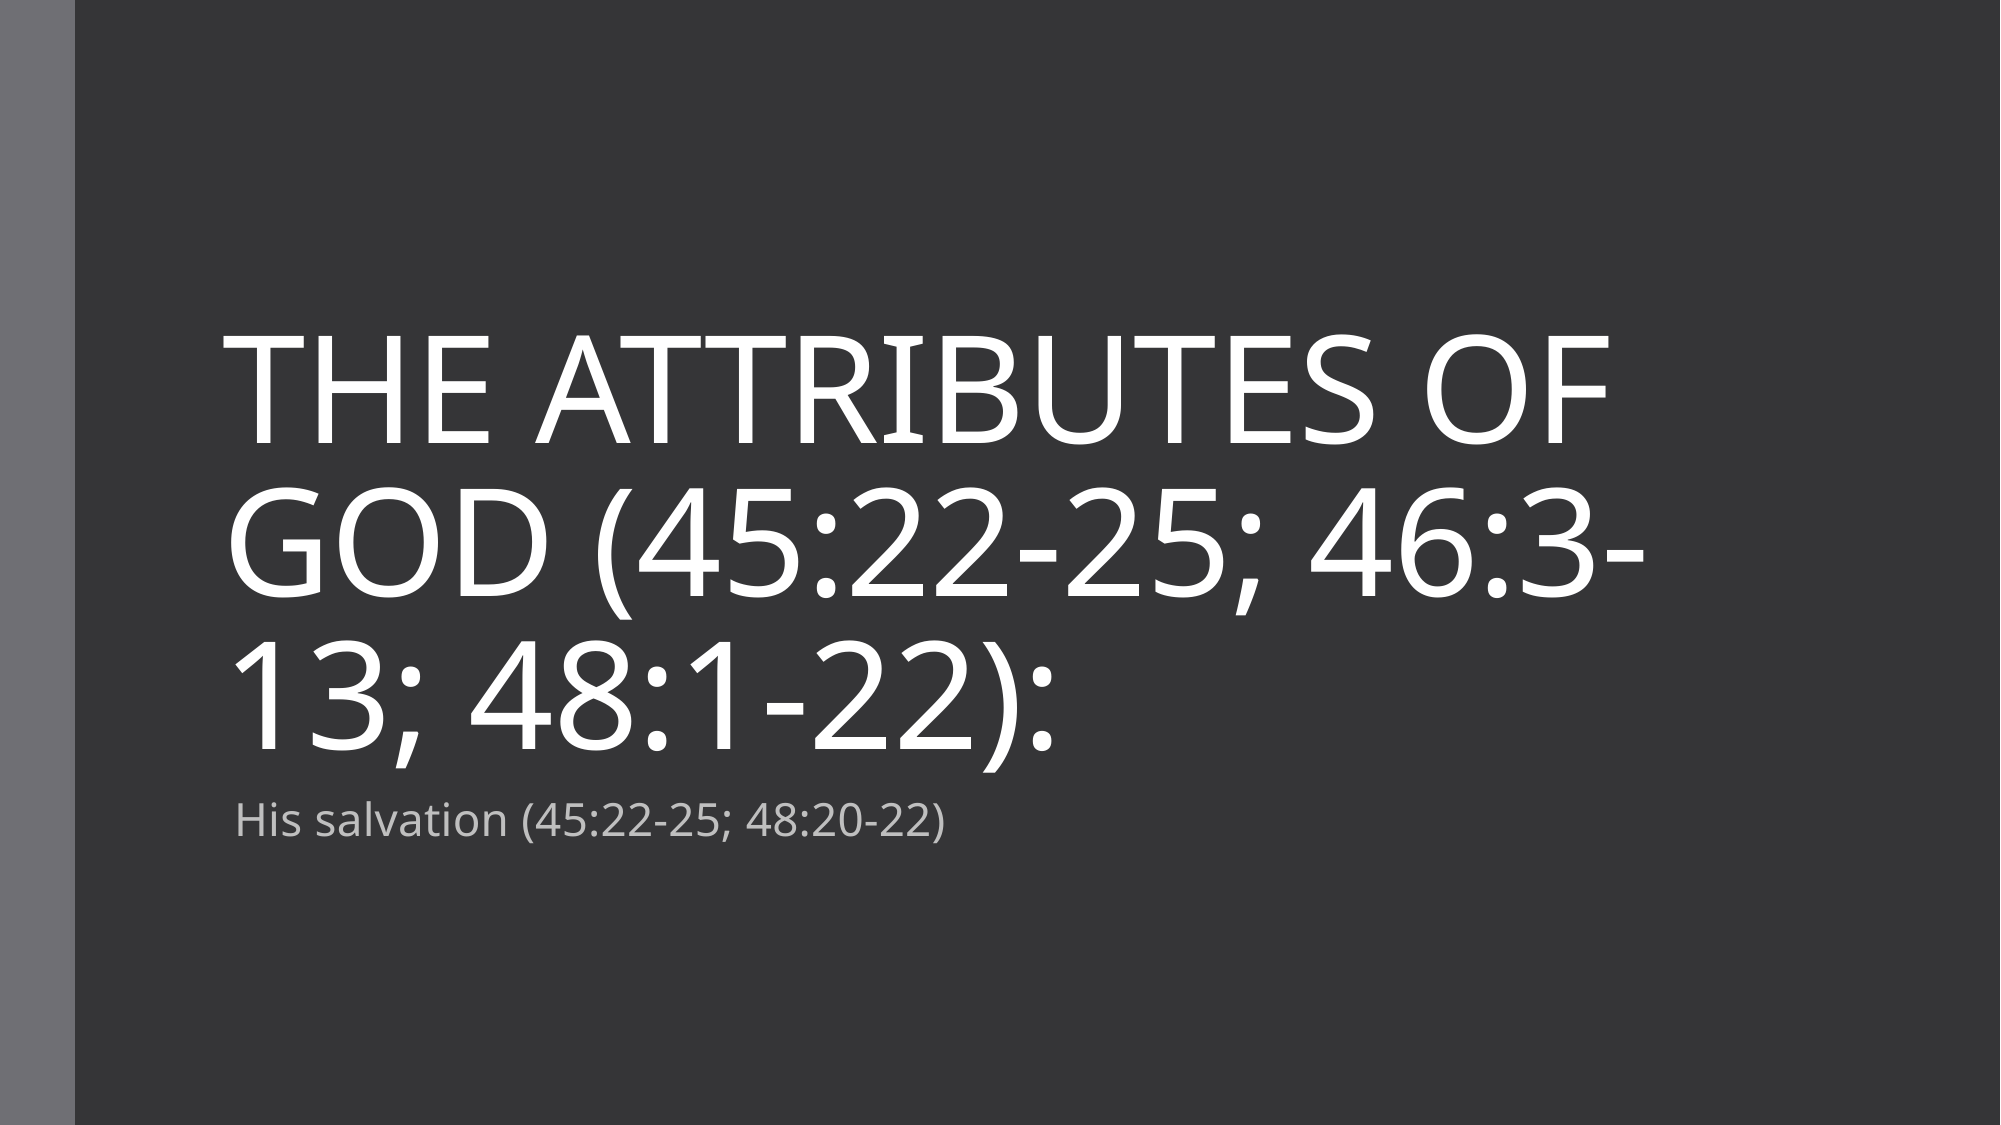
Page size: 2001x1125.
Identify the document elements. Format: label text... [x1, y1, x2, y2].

subtitle His salvation (45:22-25; 48:20-22) [206, 787, 1752, 1066]
title THE ATTRIBUTES OF GOD (45:22-25; 46:3-13; 48:1-22): [206, 124, 1752, 787]
